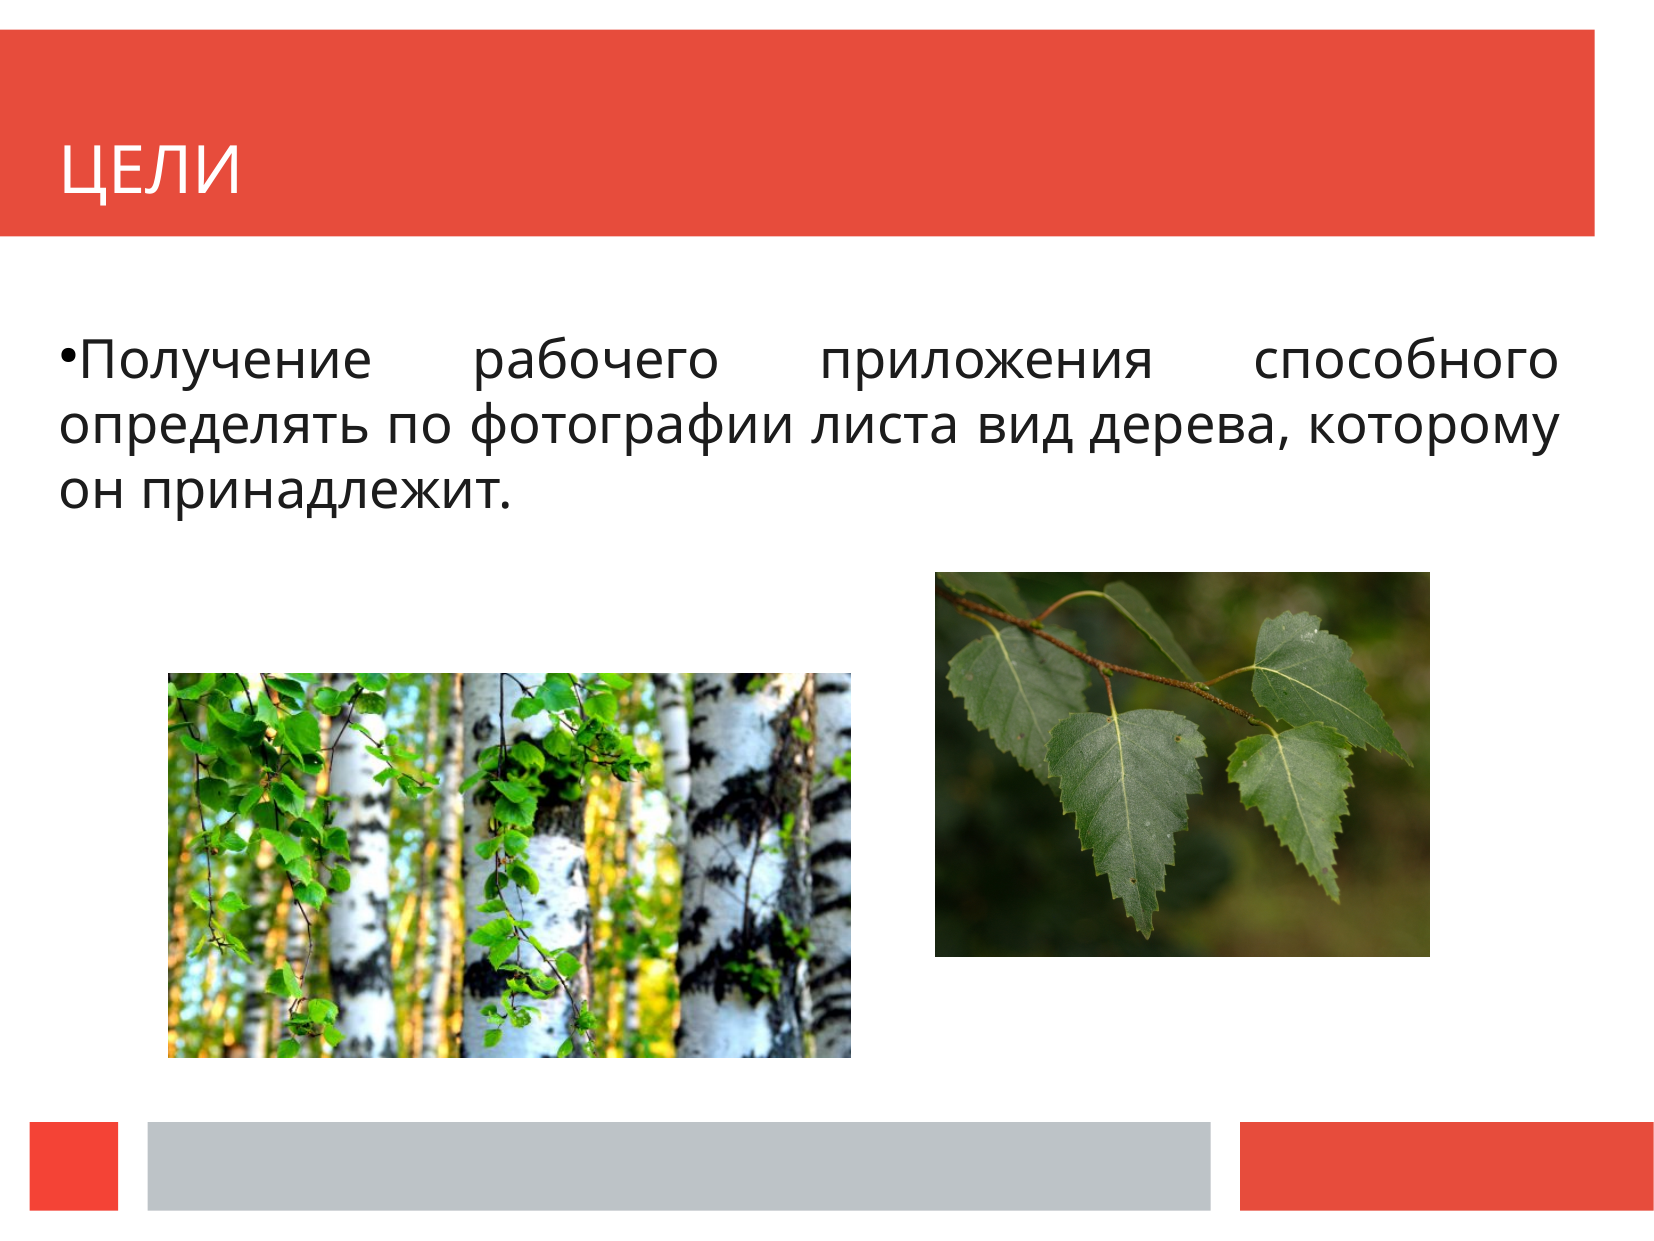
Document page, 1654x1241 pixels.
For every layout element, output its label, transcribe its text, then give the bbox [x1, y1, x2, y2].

picture [935, 572, 1430, 957]
picture [168, 673, 851, 1058]
title ЦЕЛИ [59, 59, 1595, 207]
subtitle Получение рабочего приложения способного определять по фотографии листа вид дерева, которому он принадлежит. [59, 324, 1565, 1093]
